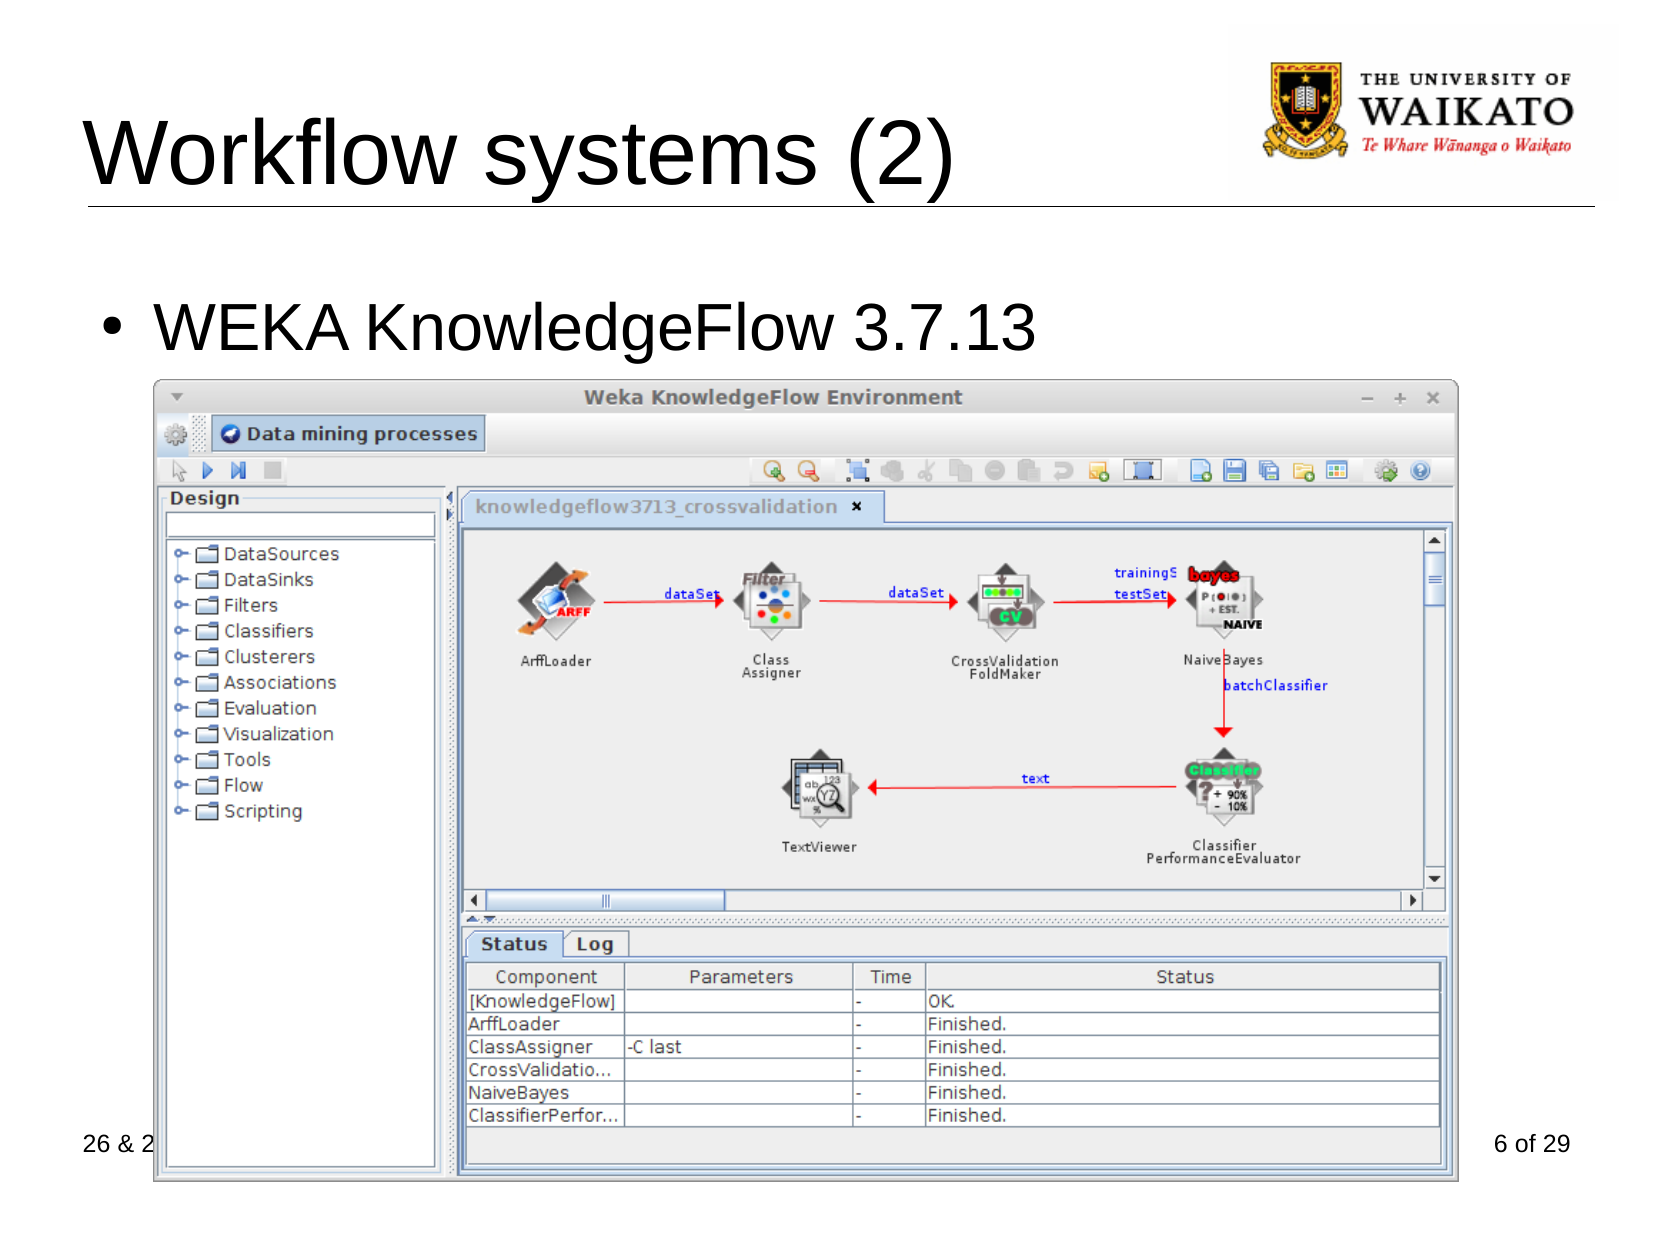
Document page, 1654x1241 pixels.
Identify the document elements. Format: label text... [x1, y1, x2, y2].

picture [1228, 24, 1619, 201]
title Workflow systems (2) [82, 49, 1571, 257]
list WEKA KnowledgeFlow 3.7.13 [82, 290, 1571, 1010]
picture [153, 379, 1459, 1182]
